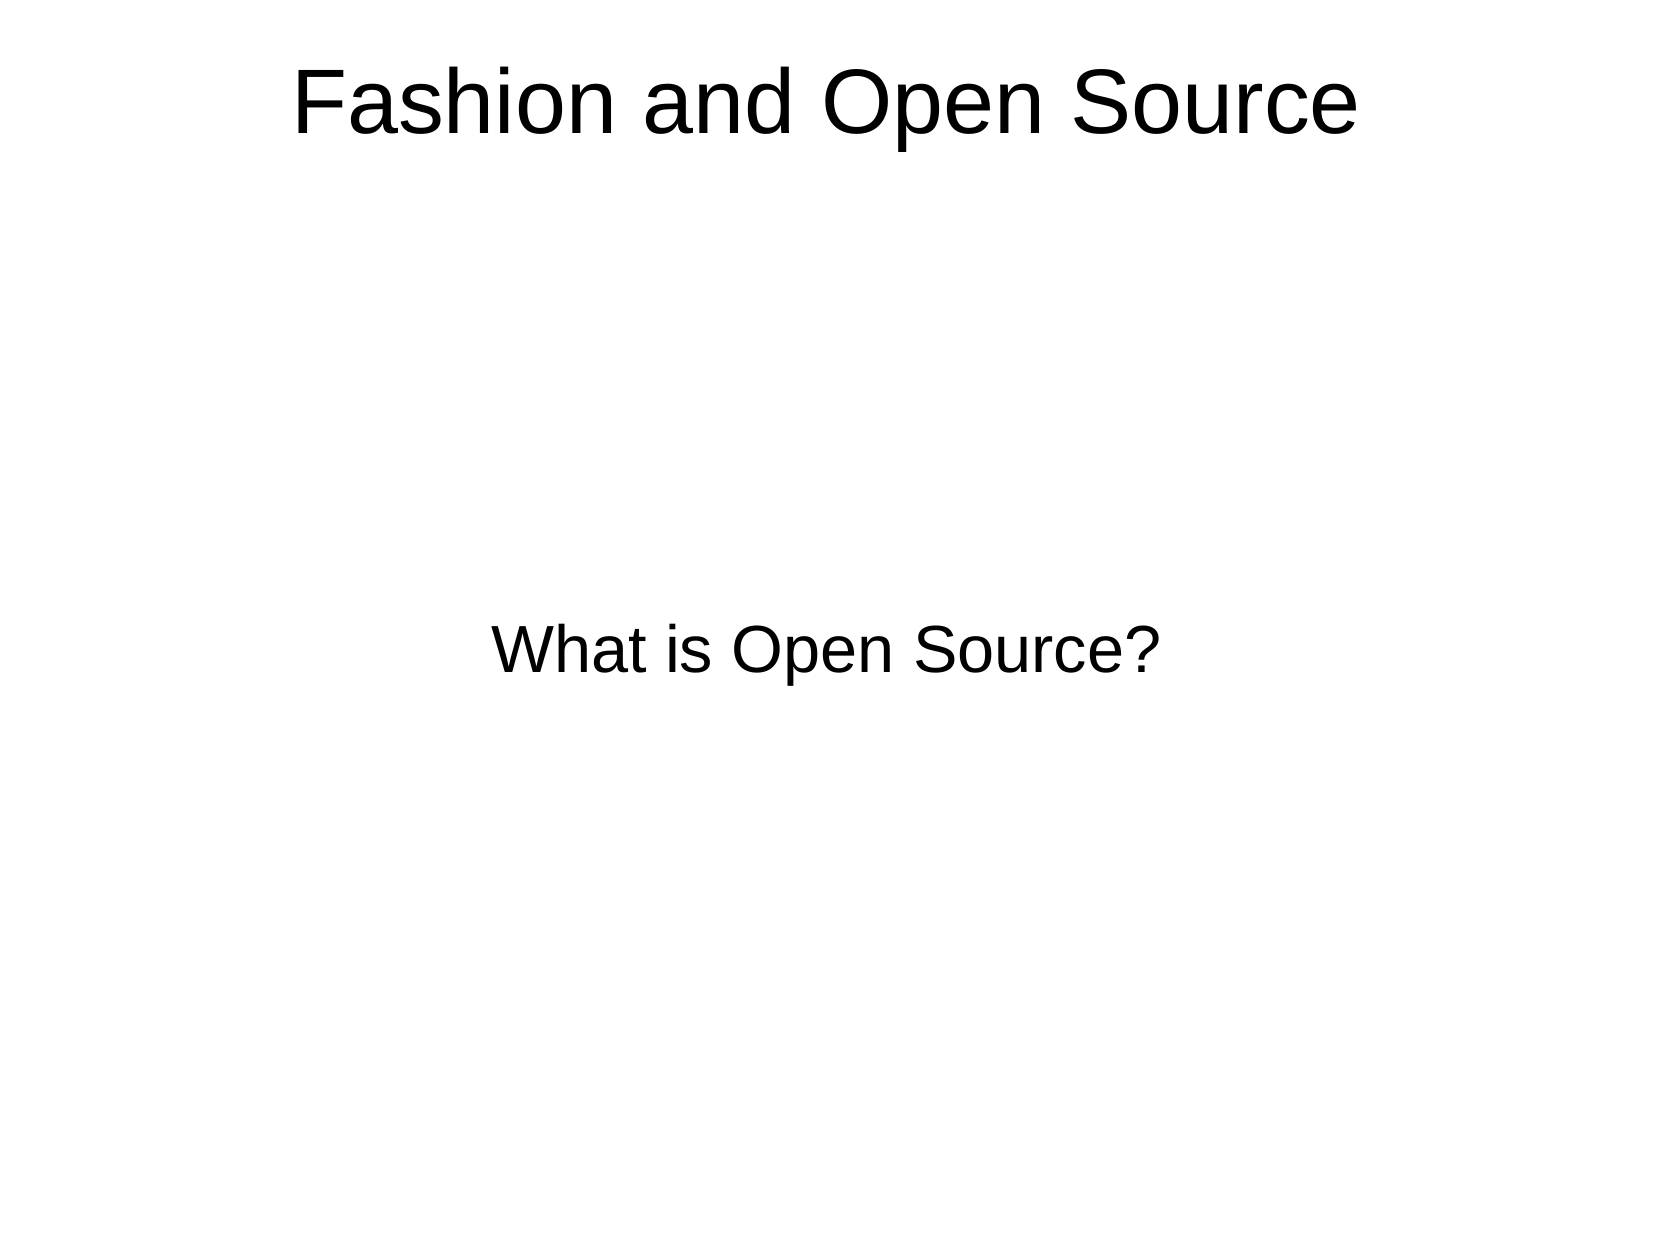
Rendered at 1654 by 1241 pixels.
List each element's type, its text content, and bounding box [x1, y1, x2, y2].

title Fashion and Open Source [82, 49, 1571, 257]
subtitle What is Open Source? [82, 290, 1571, 1010]
